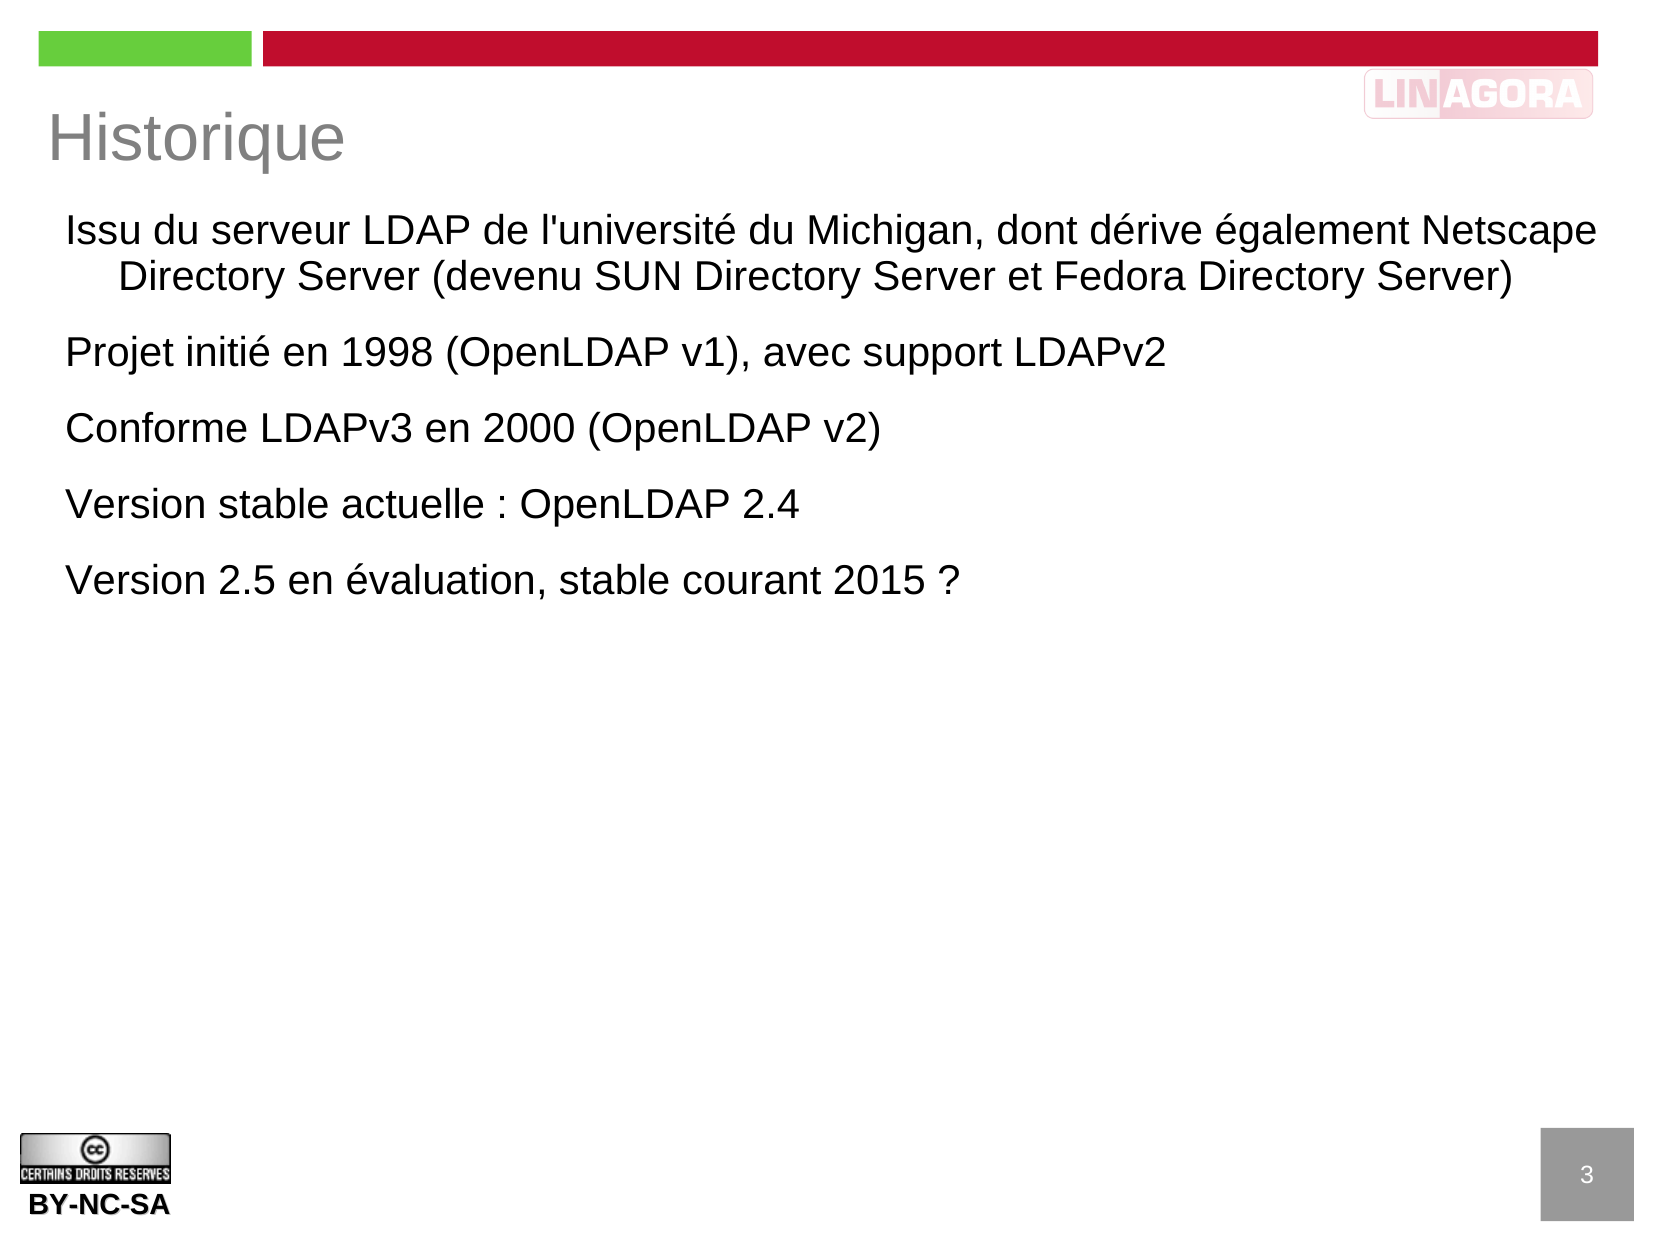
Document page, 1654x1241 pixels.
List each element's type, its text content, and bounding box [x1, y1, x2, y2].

picture [20, 1133, 171, 1184]
list Issu du serveur LDAP de l'université du Michigan, dont dérive également Netscape Directory Server (devenu SUN Directory Server et Fedora Directory Server) Projet initié en 1998 (OpenLDAP v1), avec support LDAPv2 Conforme LDAPv3 en 2000 (OpenLDAP v2) Version stable actuelle : OpenLDAP 2.4 Version 2.5 en évaluation, stable courant 2015 ? [47, 206, 1625, 1093]
title Historique [47, 97, 1447, 178]
